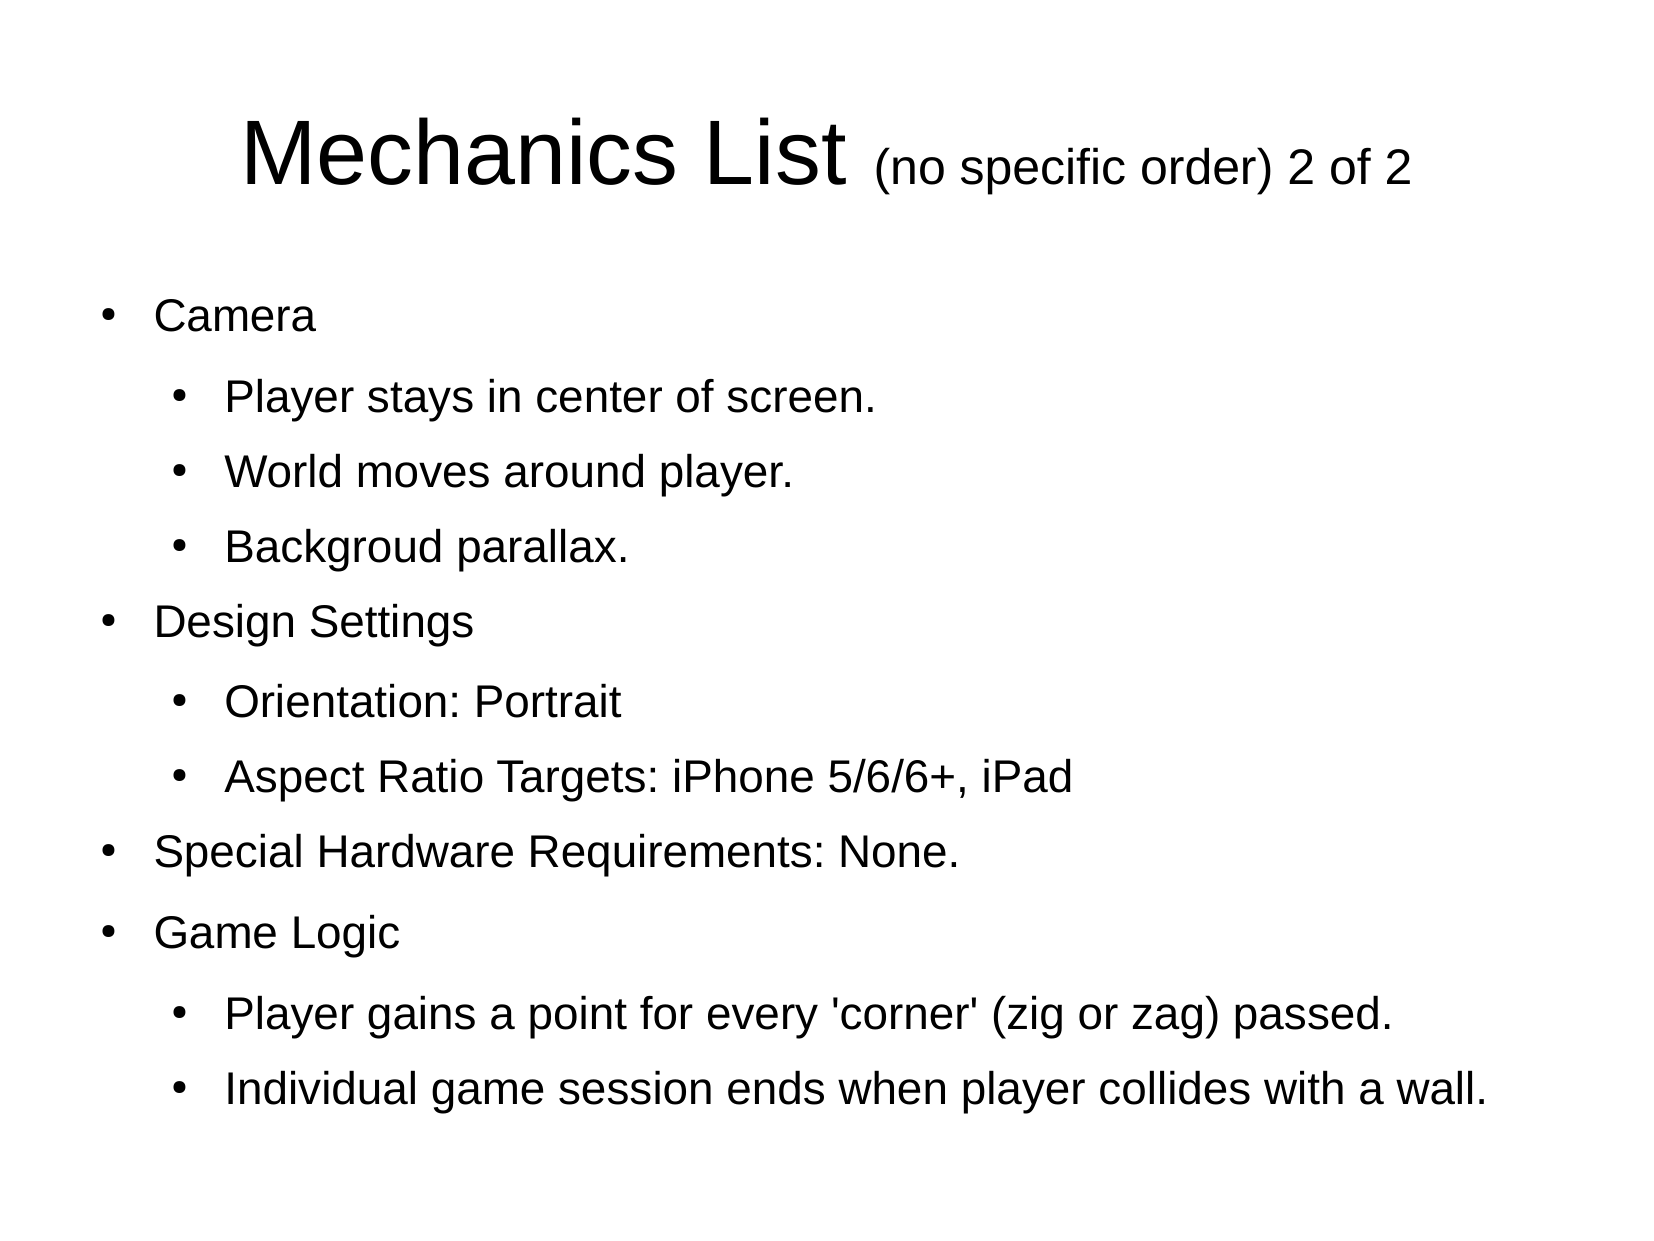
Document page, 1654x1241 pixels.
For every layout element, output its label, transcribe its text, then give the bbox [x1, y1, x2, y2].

title Mechanics List (no specific order) 2 of 2 [82, 49, 1571, 257]
list Camera Player stays in center of screen. World moves around player. Backgroud parallax. Design Settings Orientation: Portrait Aspect Ratio Targets: iPhone 5/6/6+, iPad Special Hardware Requirements: None. Game Logic Player gains a point for every 'corner' (zig or zag) passed. Individual game session ends when player collides with a wall. [82, 290, 1571, 1112]
